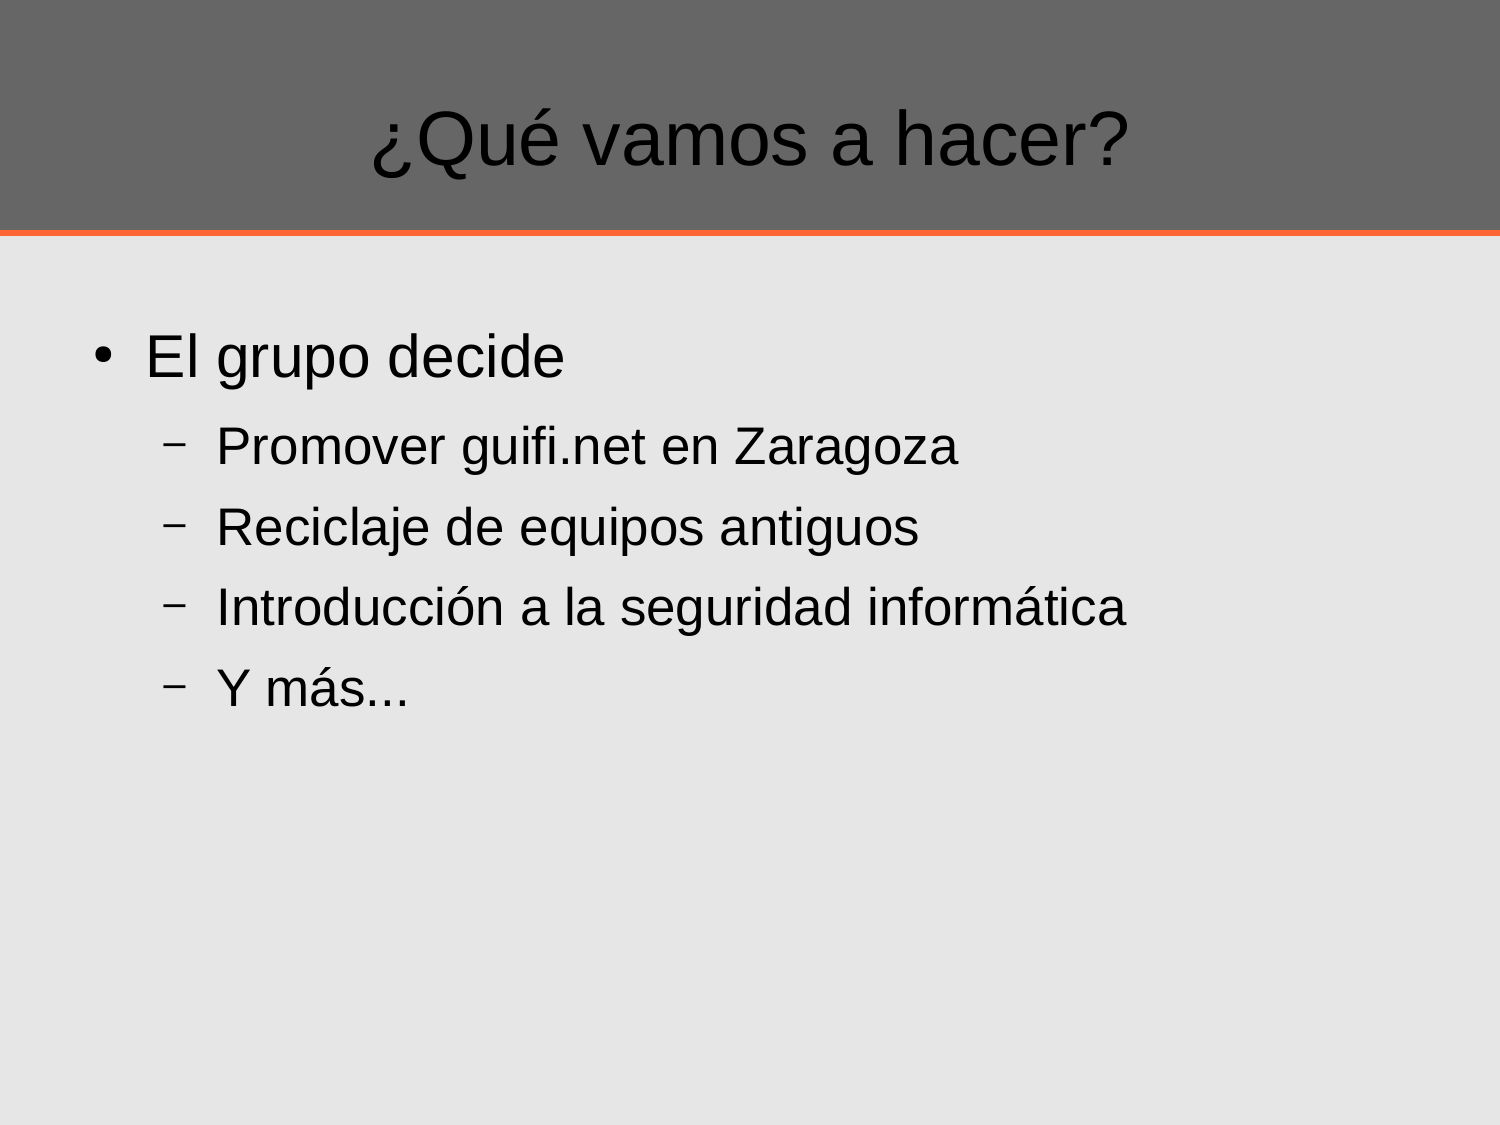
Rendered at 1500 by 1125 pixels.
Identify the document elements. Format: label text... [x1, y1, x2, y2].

title ¿Qué vamos a hacer? [75, 44, 1425, 233]
list El grupo decide Promover guifi.net en Zaragoza Reciclaje de equipos antiguos Introducción a la seguridad informática Y más... [75, 322, 1425, 975]
